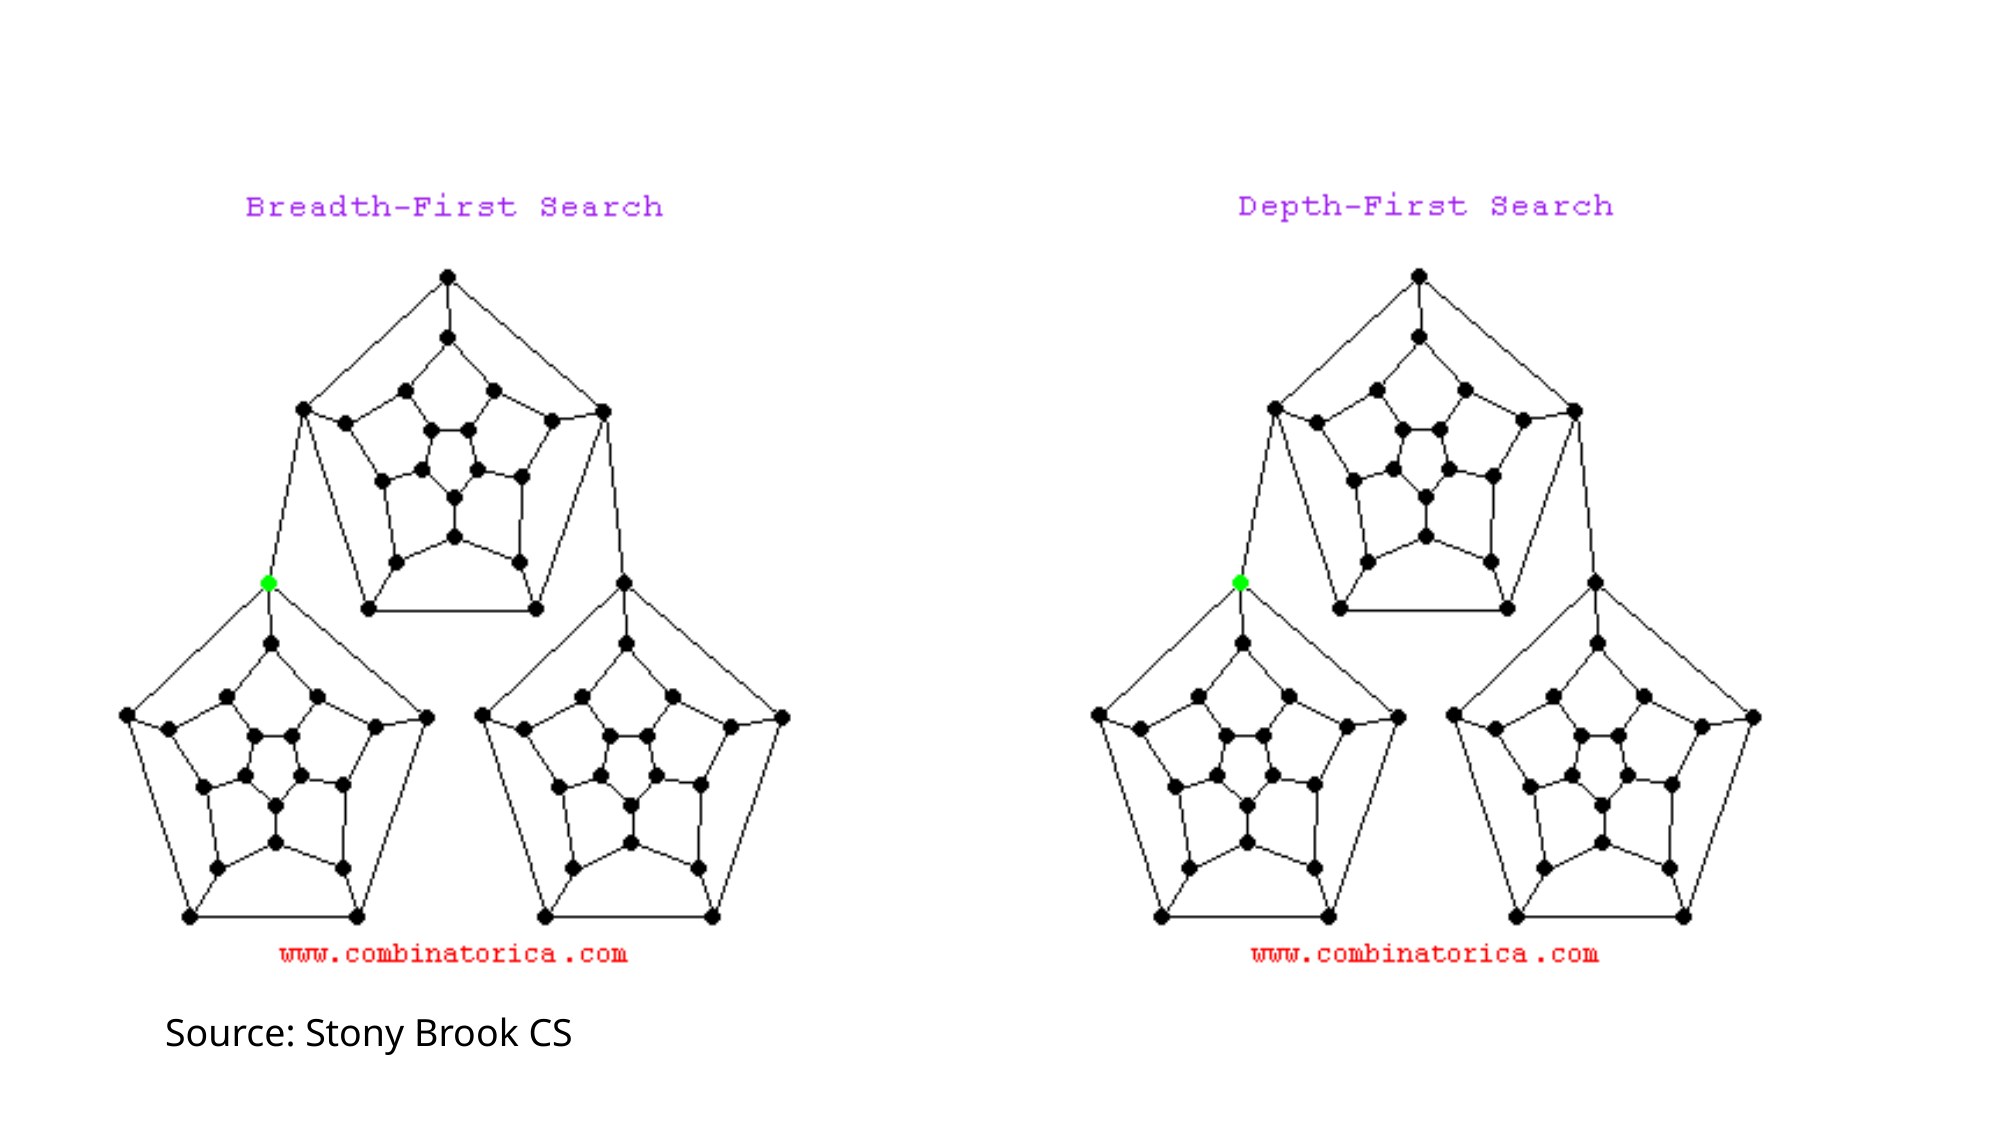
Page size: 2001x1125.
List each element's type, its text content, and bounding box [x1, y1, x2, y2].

picture [50, 168, 863, 979]
text_box Source: Stony Brook CS [150, 1001, 1173, 1063]
picture [1022, 167, 1834, 979]
